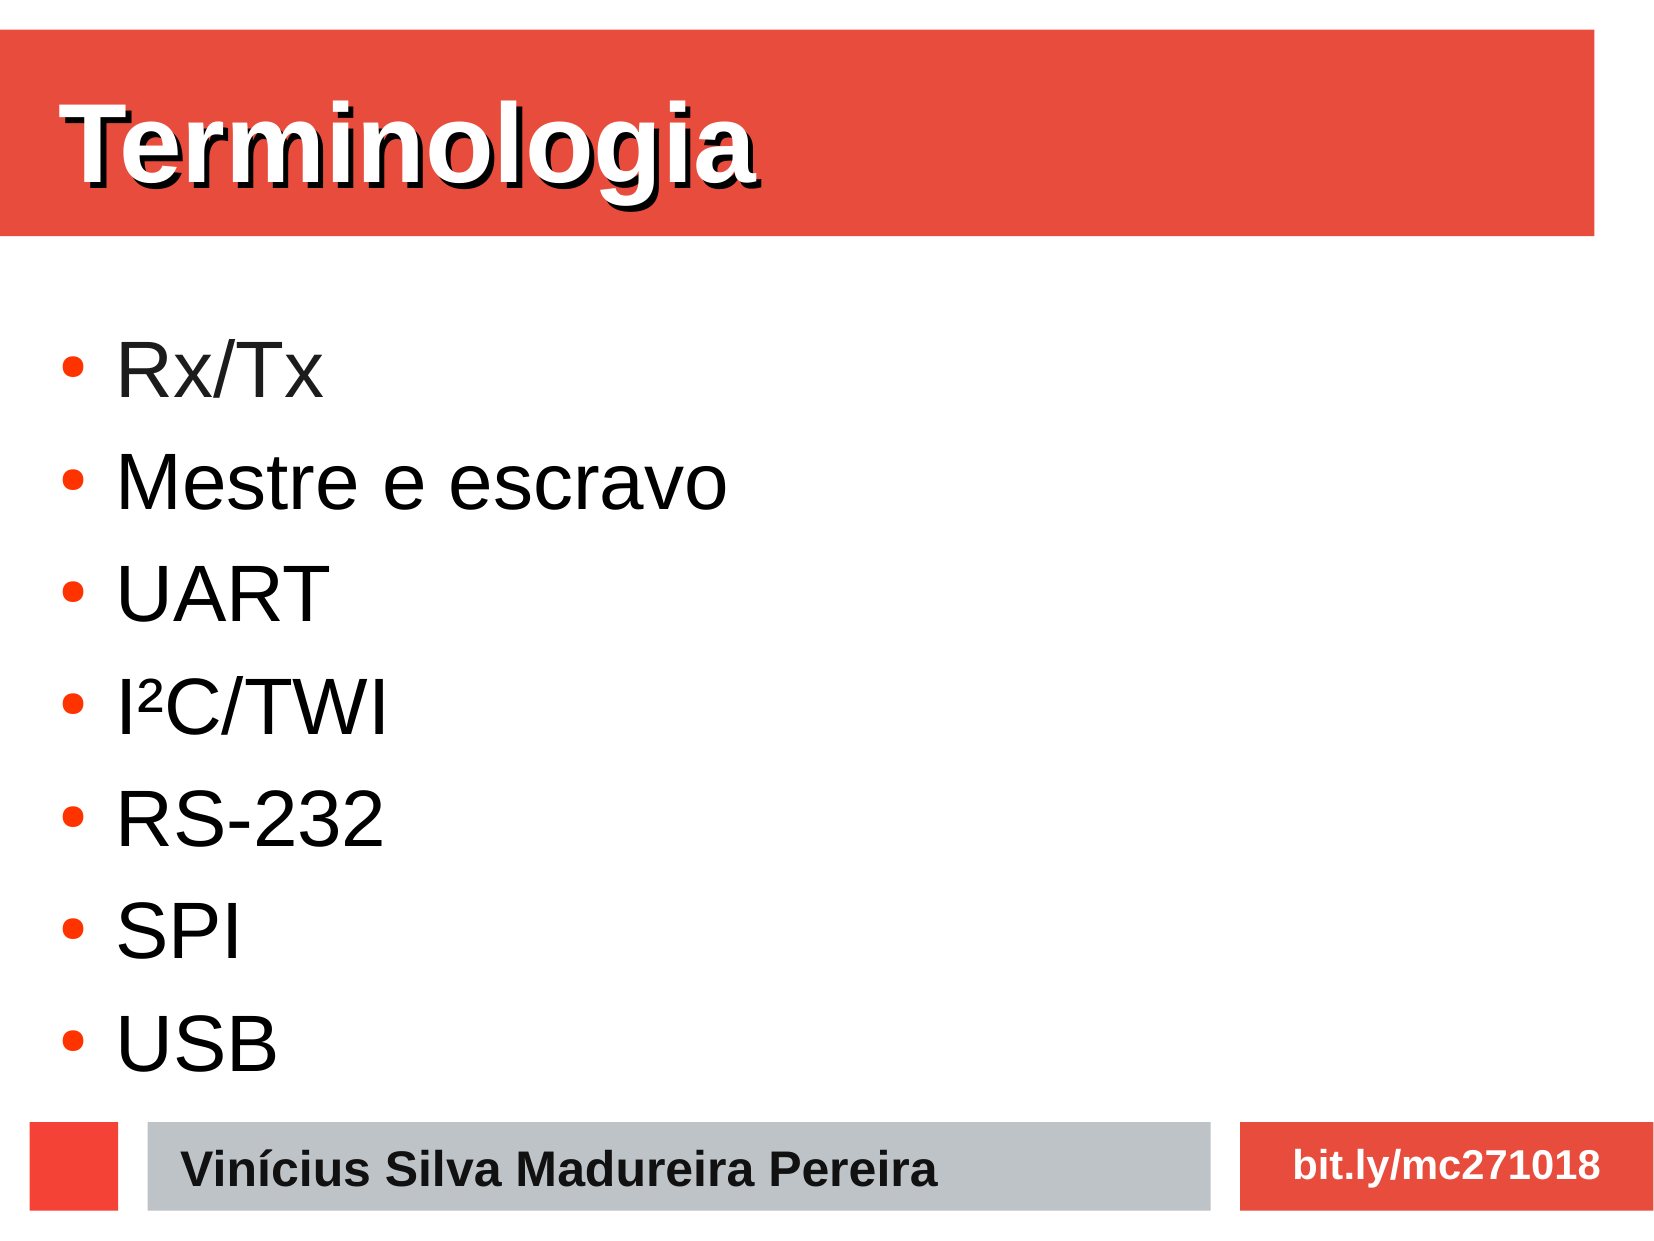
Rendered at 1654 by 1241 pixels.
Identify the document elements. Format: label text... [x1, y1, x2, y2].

title Terminologia [59, 59, 1595, 207]
text_box Vinícius Silva Madureira Pereira [165, 1133, 1170, 1205]
list Rx/Tx Mestre e escravo UART I²C/TWI RS-232 SPI USB [59, 324, 1565, 1093]
text_box bit.ly/mc271018 [1228, 1133, 1654, 1205]
